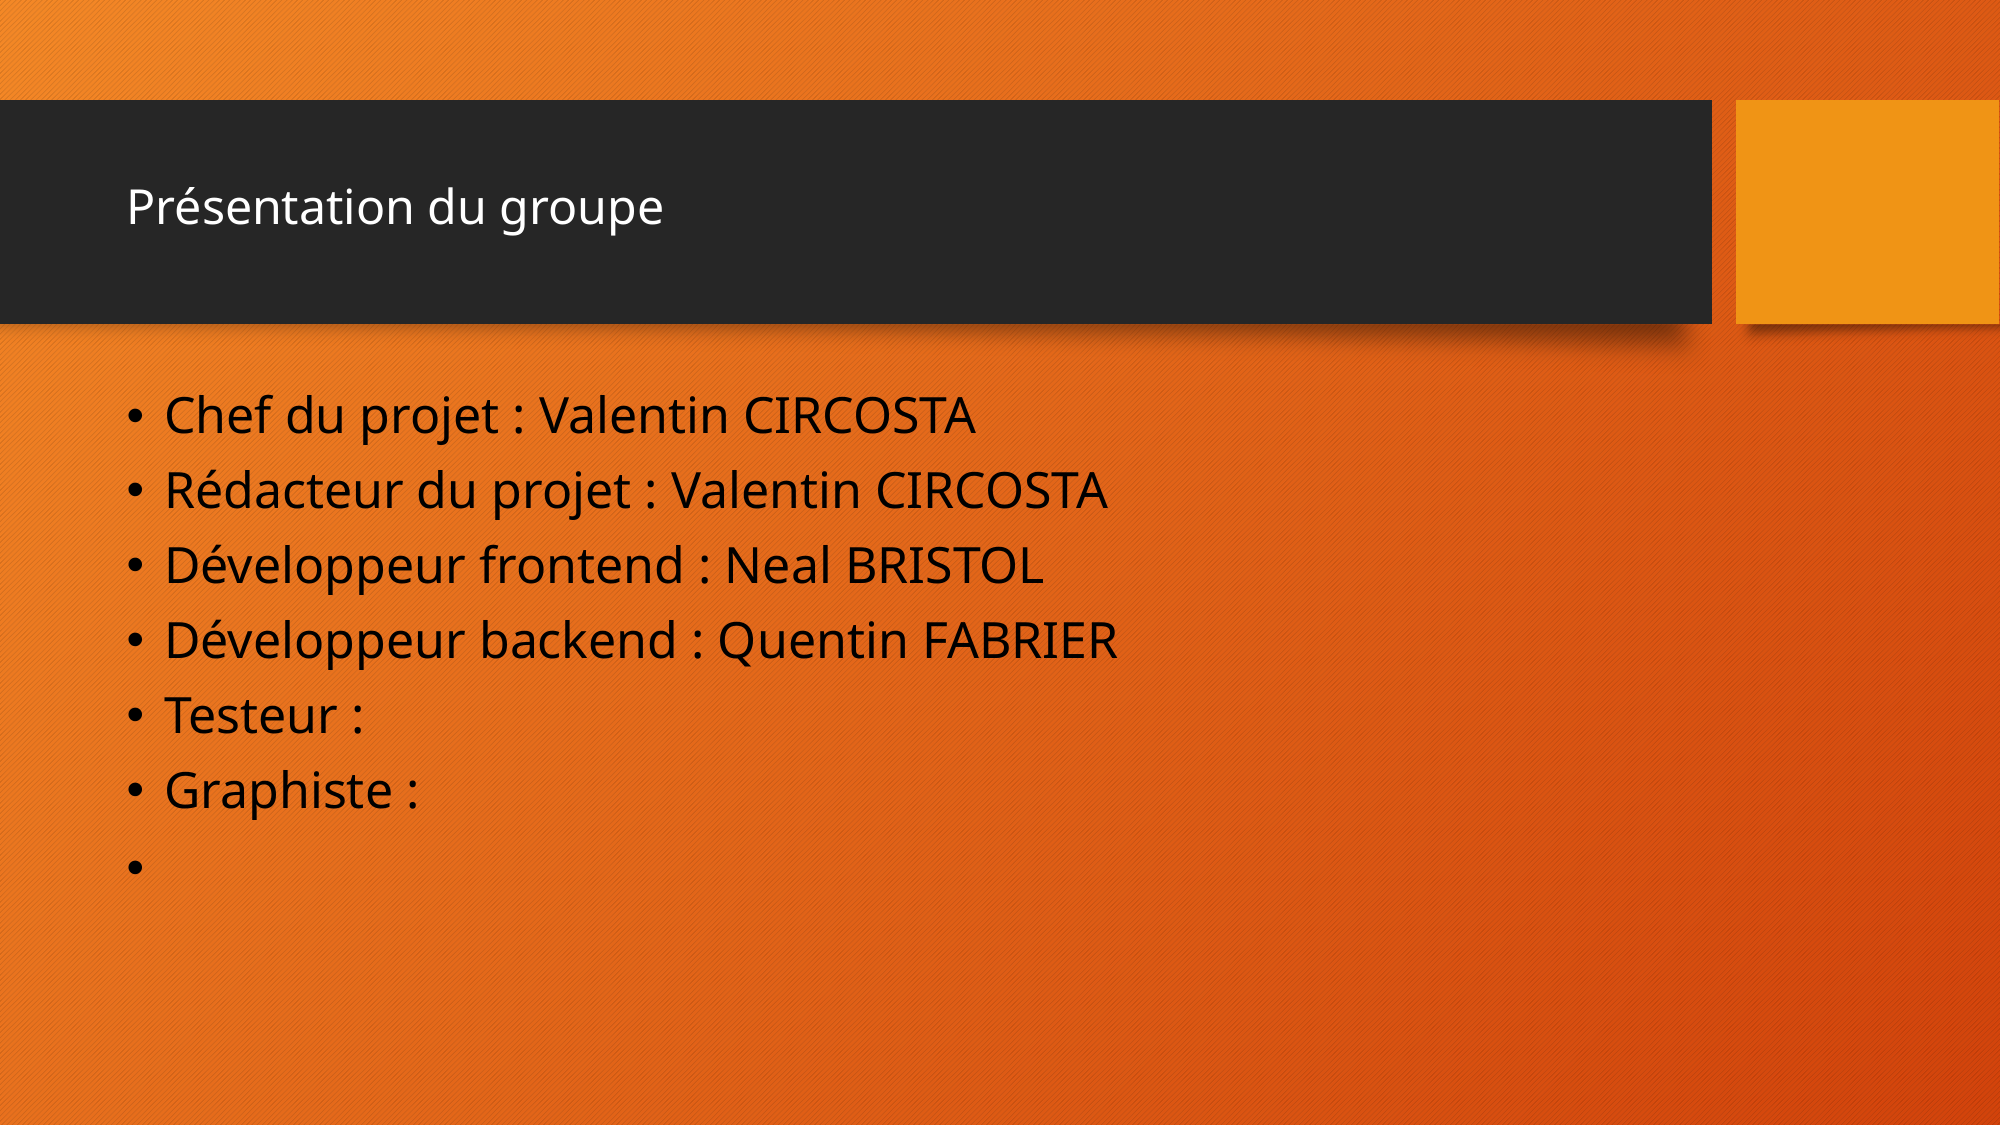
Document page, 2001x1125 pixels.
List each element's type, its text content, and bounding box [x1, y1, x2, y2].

title Présentation du groupe [111, 123, 1689, 301]
list Chef du projet : Valentin CIRCOSTA Rédacteur du projet : Valentin CIRCOSTA Développeur frontend : Neal BRISTOL Développeur backend : Quentin FABRIER Testeur : Graphiste : [111, 383, 1689, 974]
